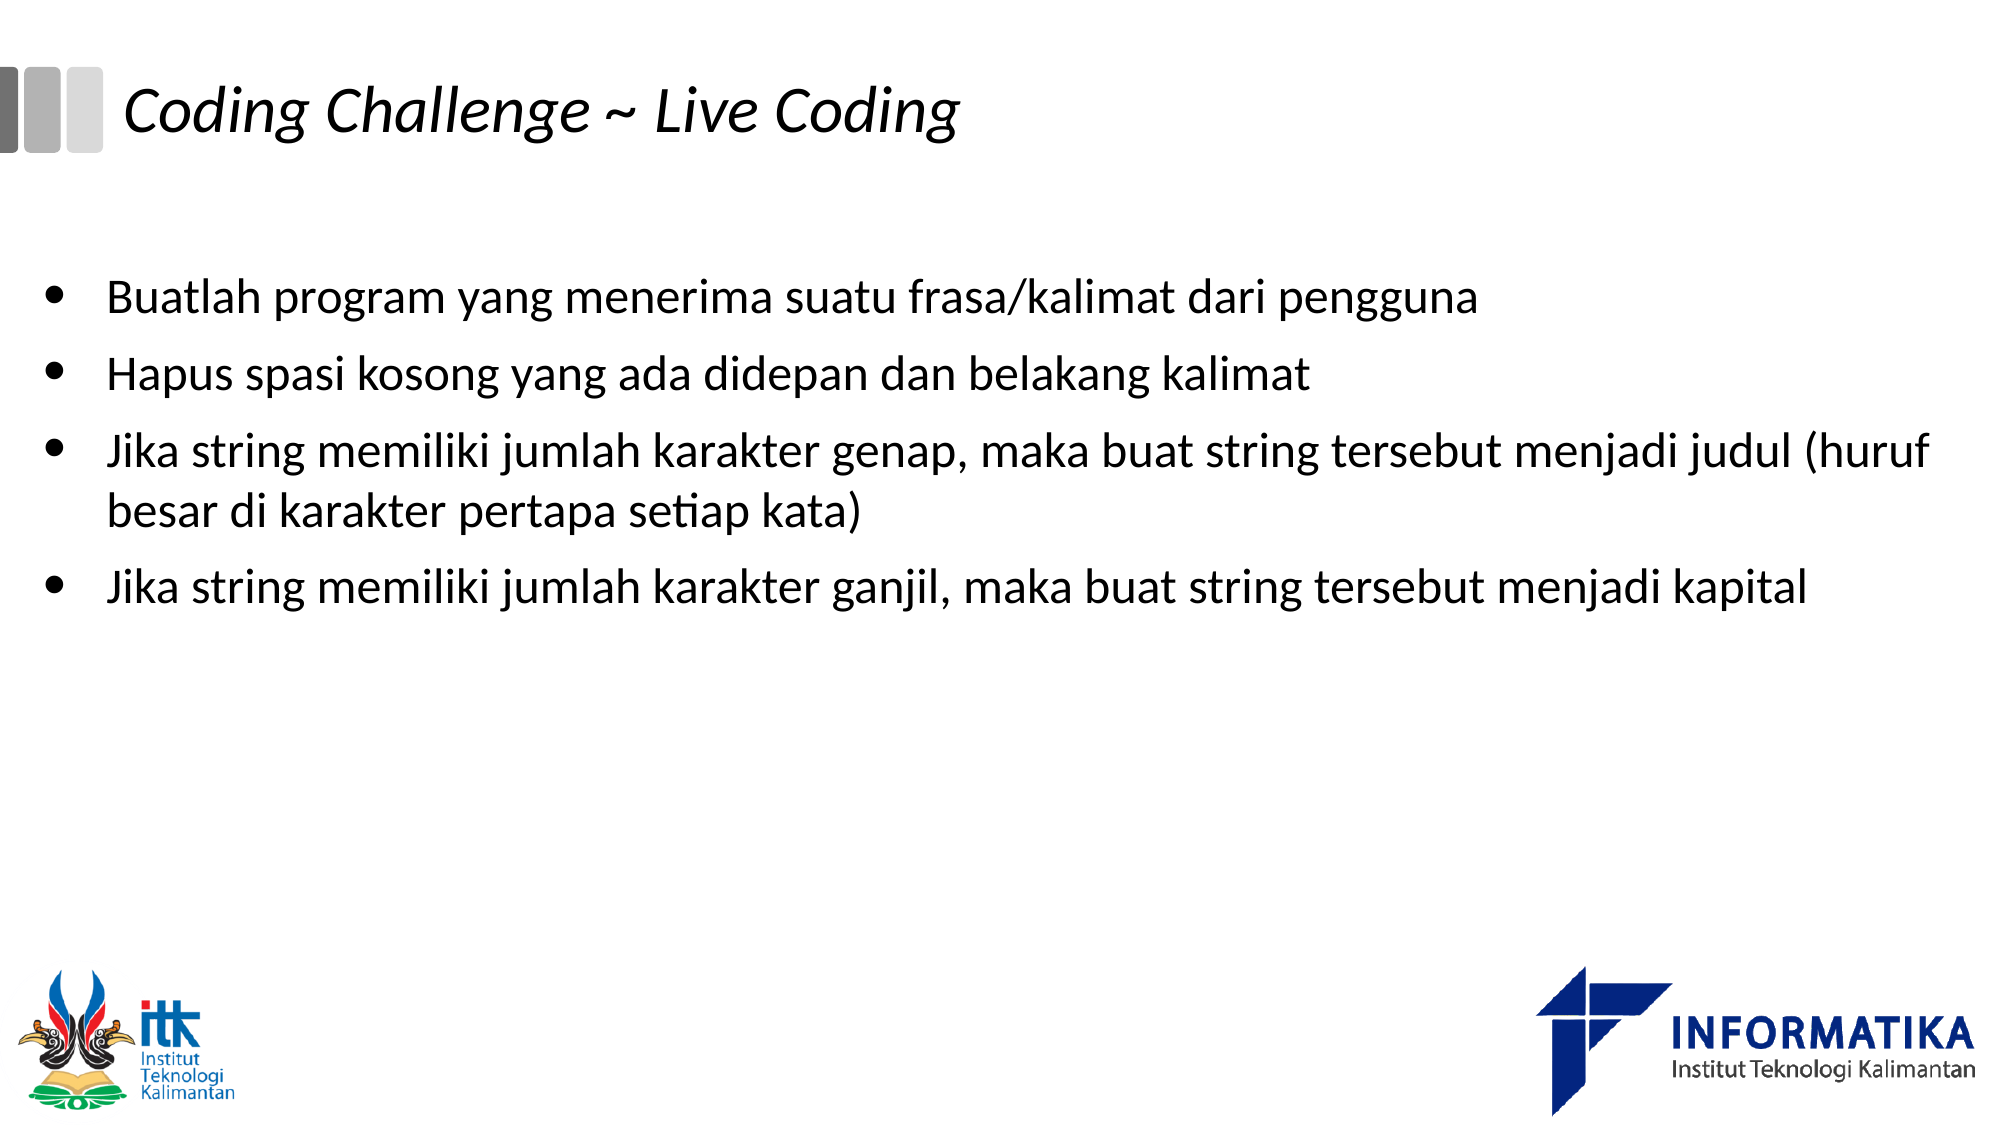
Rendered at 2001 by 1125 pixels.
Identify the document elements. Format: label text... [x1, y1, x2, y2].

title Coding Challenge ~ Live Coding [103, 55, 1829, 170]
text_box Buatlah program yang menerima suatu frasa/kalimat dari pengguna Hapus spasi kosong yang ada didepan dan belakang kalimat Jika string memiliki jumlah karakter genap, maka buat string tersebut menjadi judul (huruf besar di karakter pertapa setiap kata) Jika string memiliki jumlah karakter ganjil, maka buat string tersebut menjadi kapital [29, 256, 1971, 622]
picture [1534, 965, 1976, 1118]
picture [0, 935, 253, 1125]
